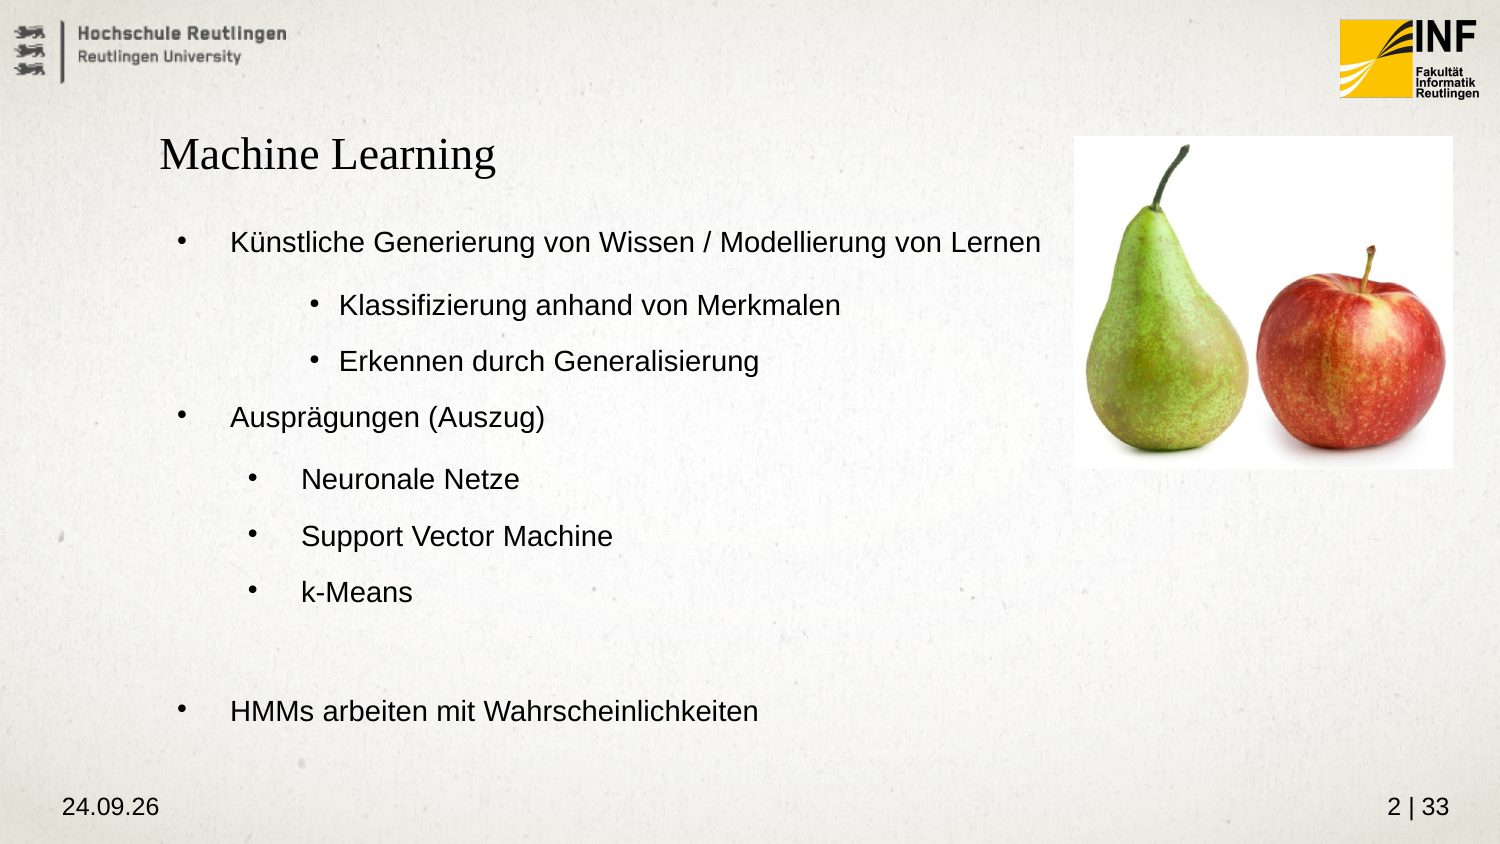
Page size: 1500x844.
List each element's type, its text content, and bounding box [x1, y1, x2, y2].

picture [0, 0, 1500, 844]
list Künstliche Generierung von Wissen / Modellierung von Lernen Klassifizierung anhand von Merkmalen Erkennen durch Generalisierung Ausprägungen (Auszug) Neuronale Netze Support Vector Machine k-Means HMMs arbeiten mit Wahrscheinlichkeiten [159, 224, 1341, 732]
title Machine Learning [159, 118, 1341, 188]
